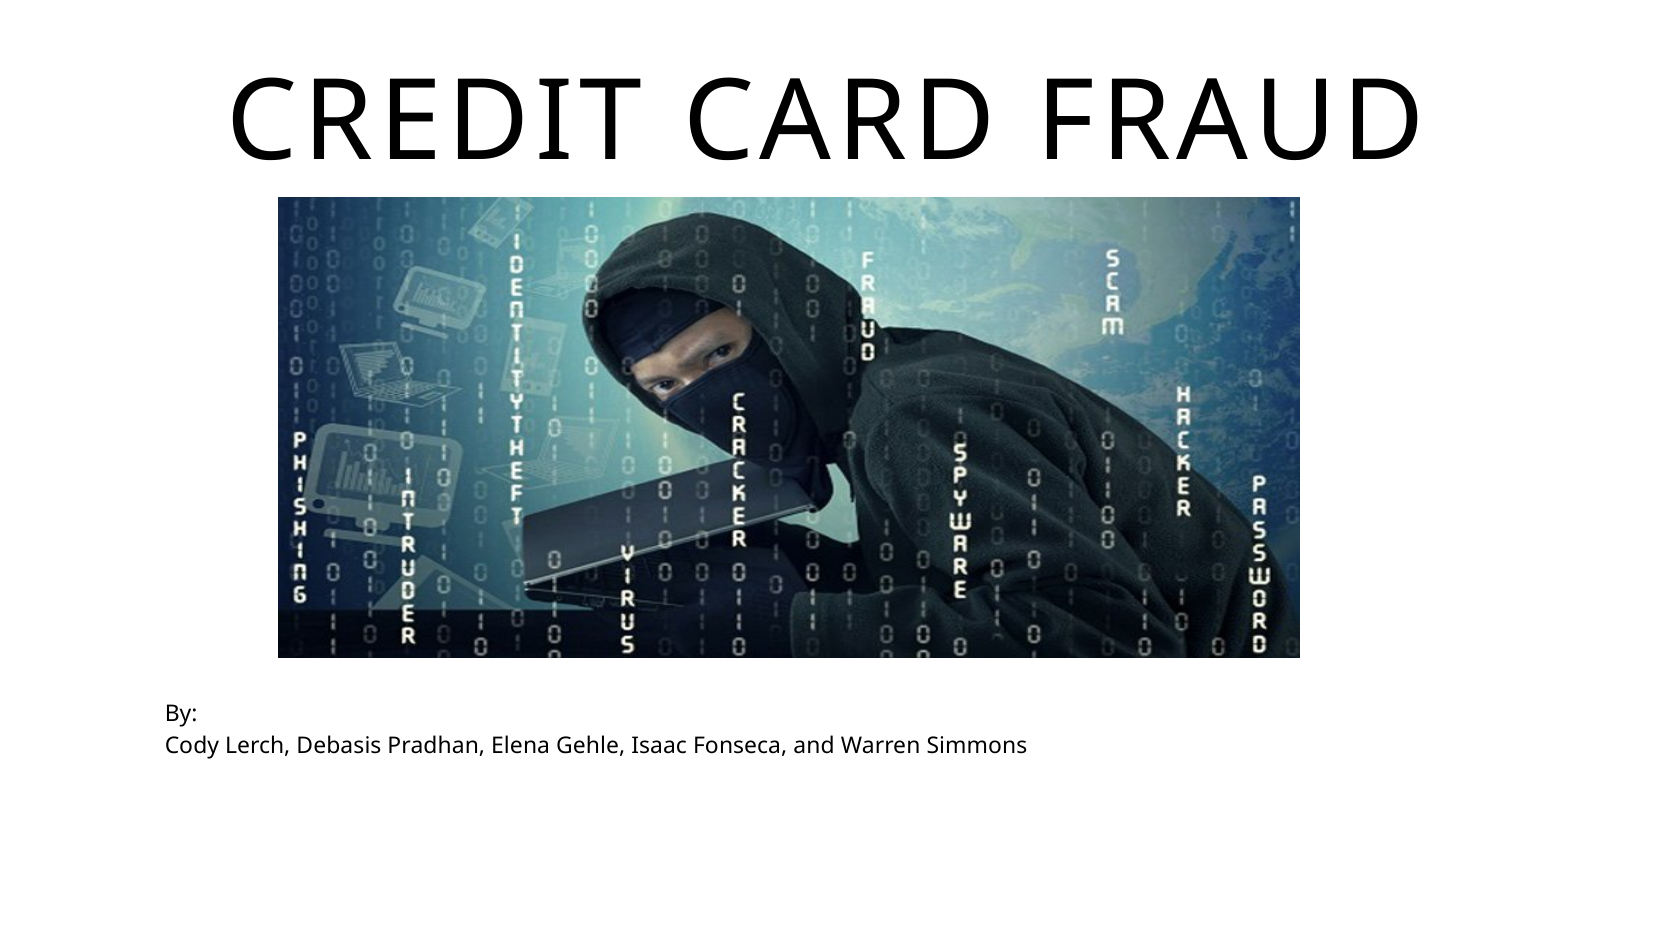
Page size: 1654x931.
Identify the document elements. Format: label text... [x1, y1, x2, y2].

picture [278, 197, 1300, 658]
title Credit card fraud [82, 28, 1571, 202]
text_box By: Cody Lerch, Debasis Pradhan, Elena Gehle, Isaac Fonseca, and Warren Simmons [150, 690, 930, 782]
